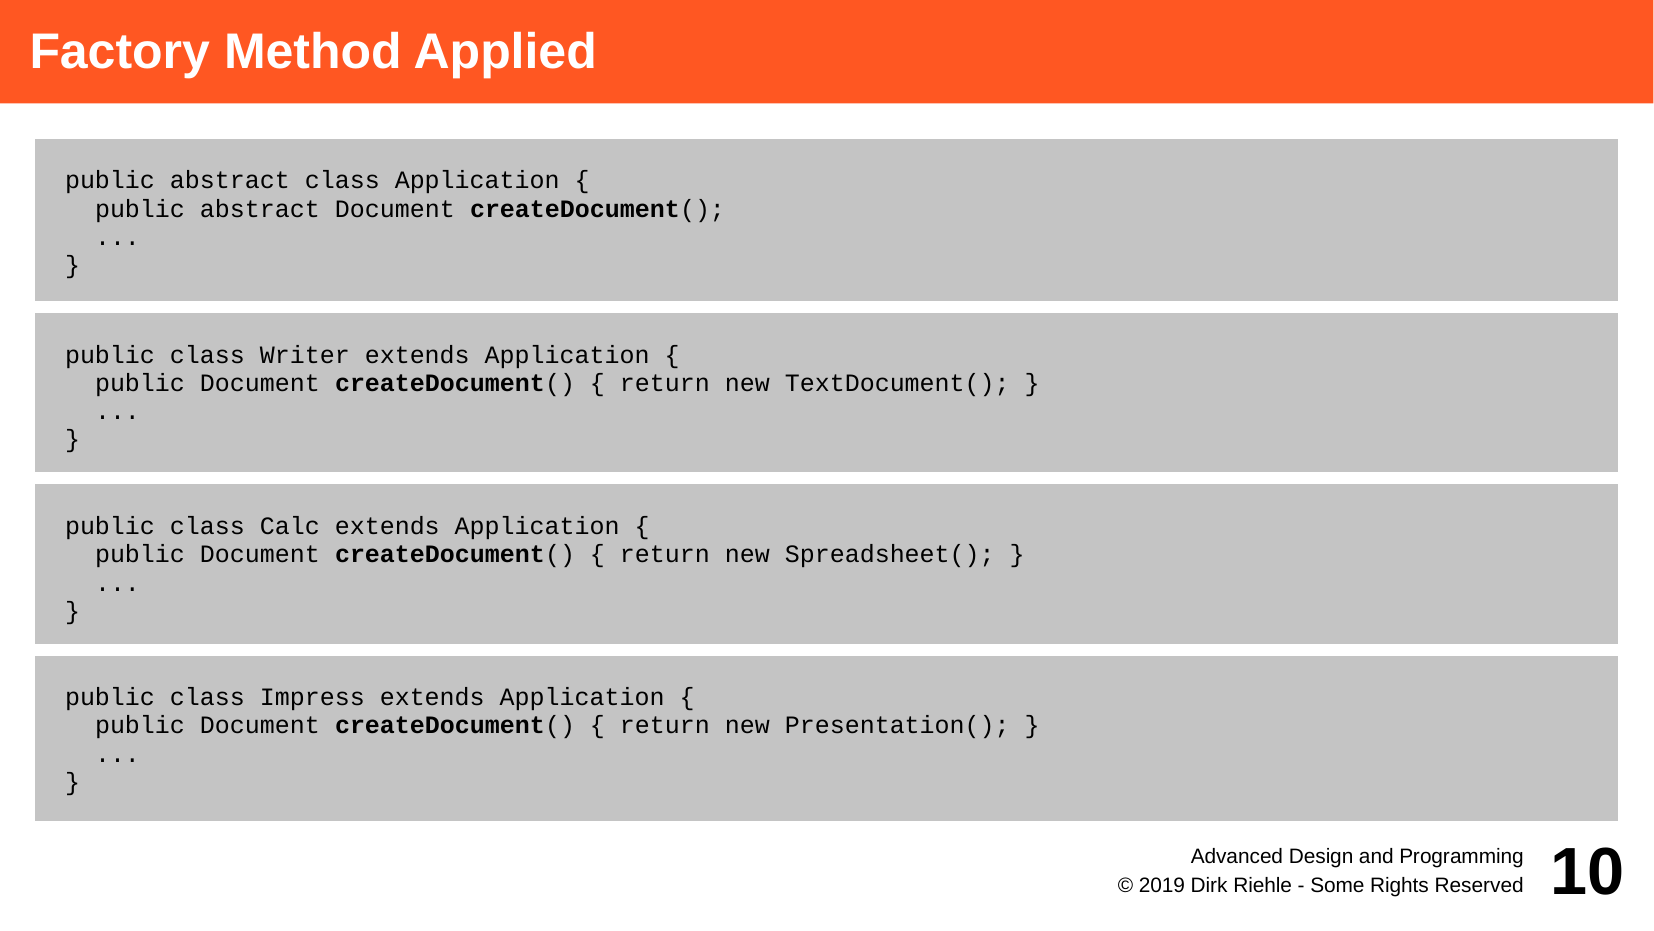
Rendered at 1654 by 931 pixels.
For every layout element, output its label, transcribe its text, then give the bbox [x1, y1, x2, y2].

title Factory Method Applied [0, 0, 1654, 104]
list public class Impress extends Application { public Document createDocument() { return new Presentation(); } ... } [29, 649, 1625, 827]
list public abstract class Application { public abstract Document createDocument(); ... } [29, 132, 1625, 301]
list public class Writer extends Application { public Document createDocument() { return new TextDocument(); } ... } [29, 307, 1625, 472]
list public class Calc extends Application { public Document createDocument() { return new Spreadsheet(); } ... } [29, 478, 1625, 644]
